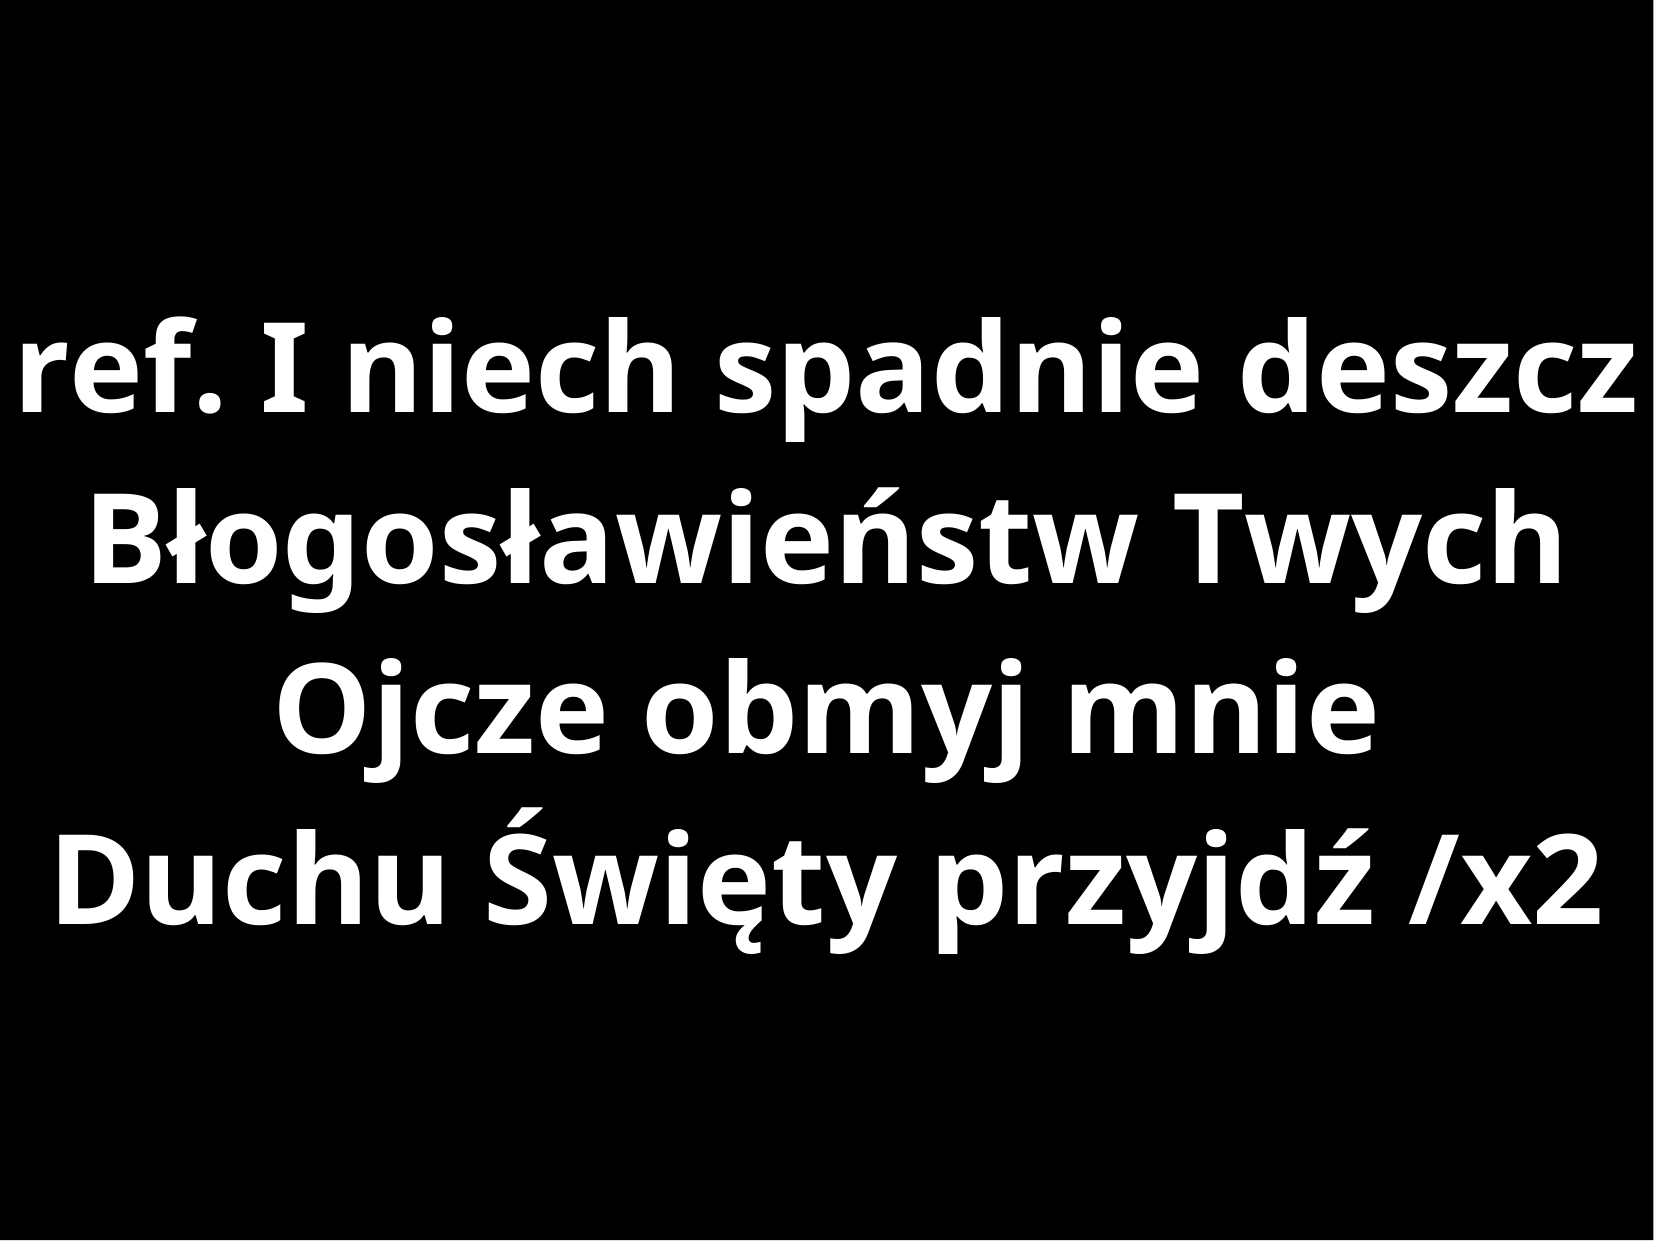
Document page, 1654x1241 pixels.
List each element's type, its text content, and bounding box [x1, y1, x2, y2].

title ref. I niech spadnie deszcz Błogosławieństw Twych Ojcze obmyj mnie Duchu Święty przyjdź /x2 [0, 0, 1654, 1241]
